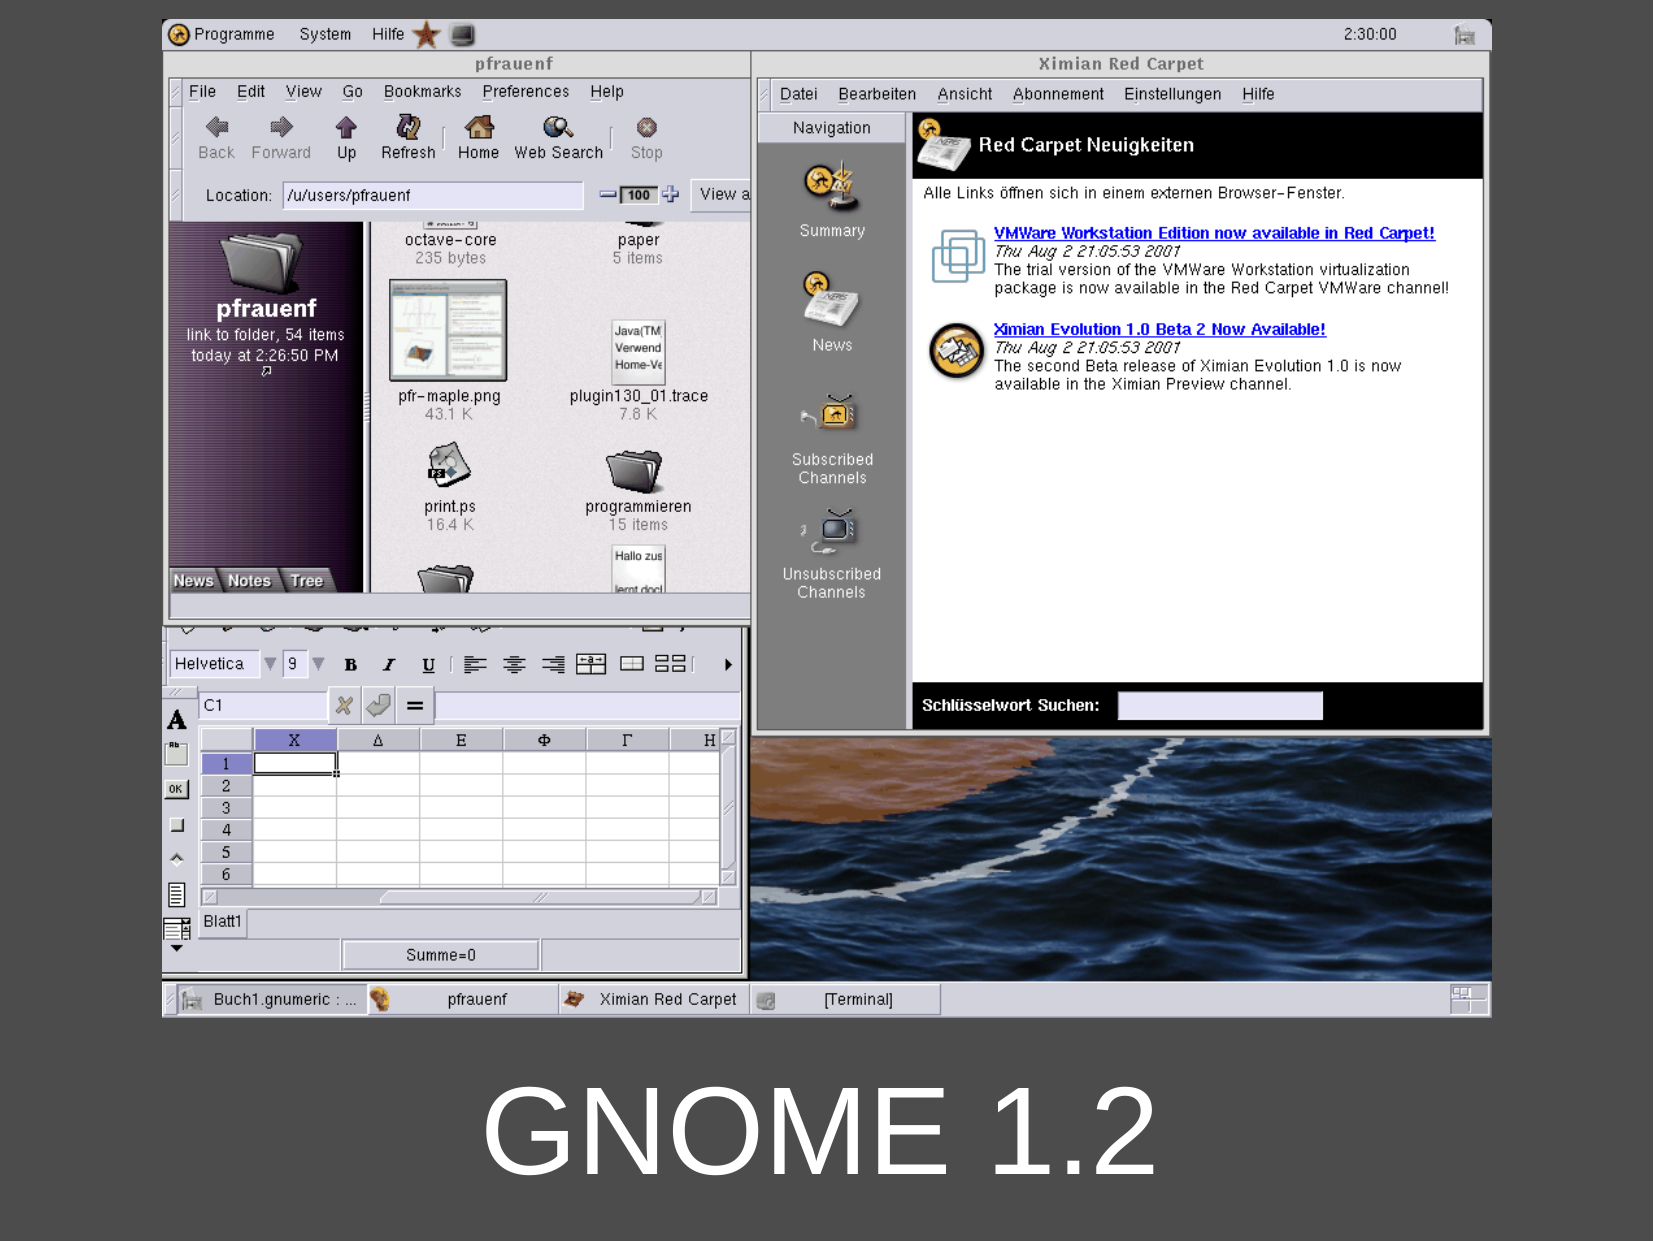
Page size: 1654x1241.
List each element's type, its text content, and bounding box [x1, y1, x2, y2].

picture [162, 19, 1492, 1018]
text_box GNOME 1.2 [465, 1053, 1177, 1209]
